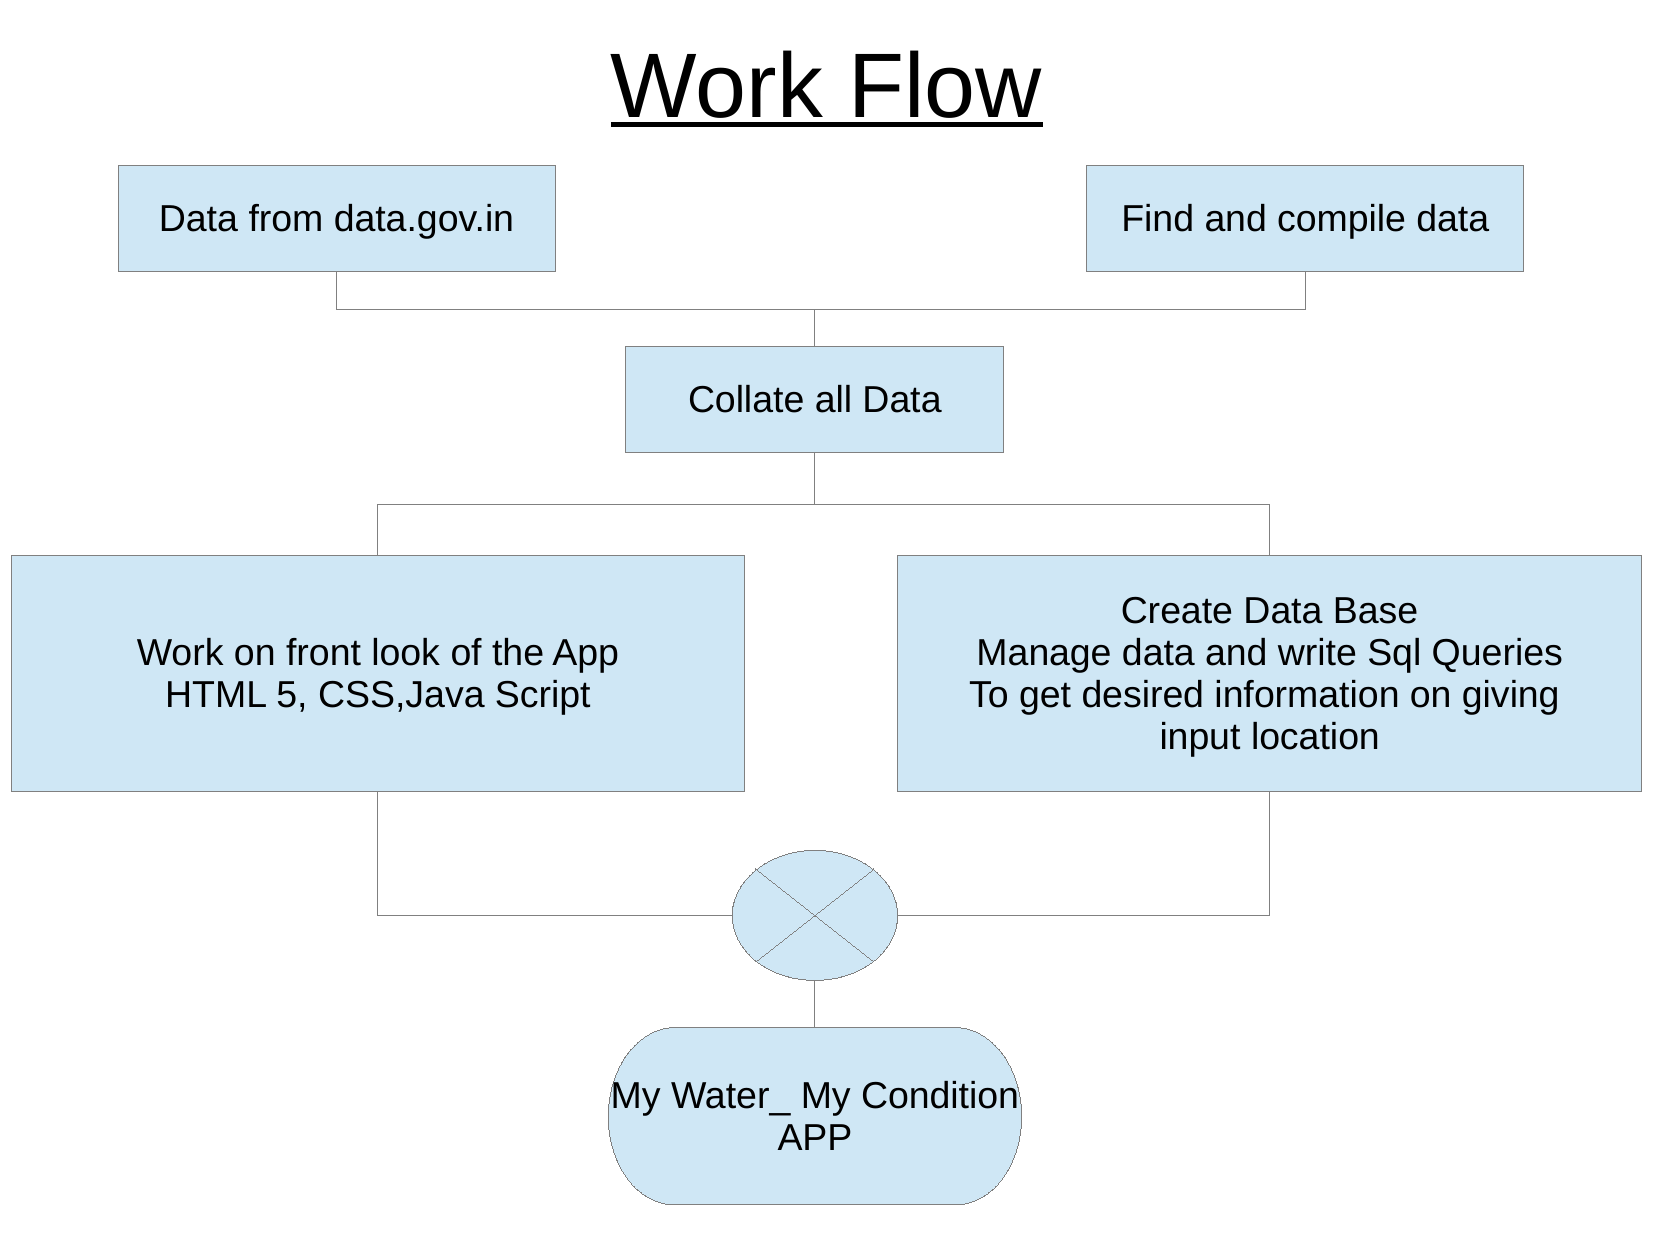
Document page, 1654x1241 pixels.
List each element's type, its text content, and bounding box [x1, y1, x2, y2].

text_box Find and compile data [1086, 165, 1524, 272]
text_box Work on front look of the App HTML 5, CSS,Java Script [11, 555, 745, 792]
text_box [732, 850, 898, 981]
text_box Data from data.gov.in [118, 165, 556, 272]
title Work Flow [82, 0, 1571, 189]
text_box Collate all Data [625, 346, 1004, 453]
text_box Create Data Base Manage data and write Sql Queries To get desired information on giving input location [897, 555, 1642, 792]
text_box My Water_ My Condition APP [608, 1027, 1022, 1205]
